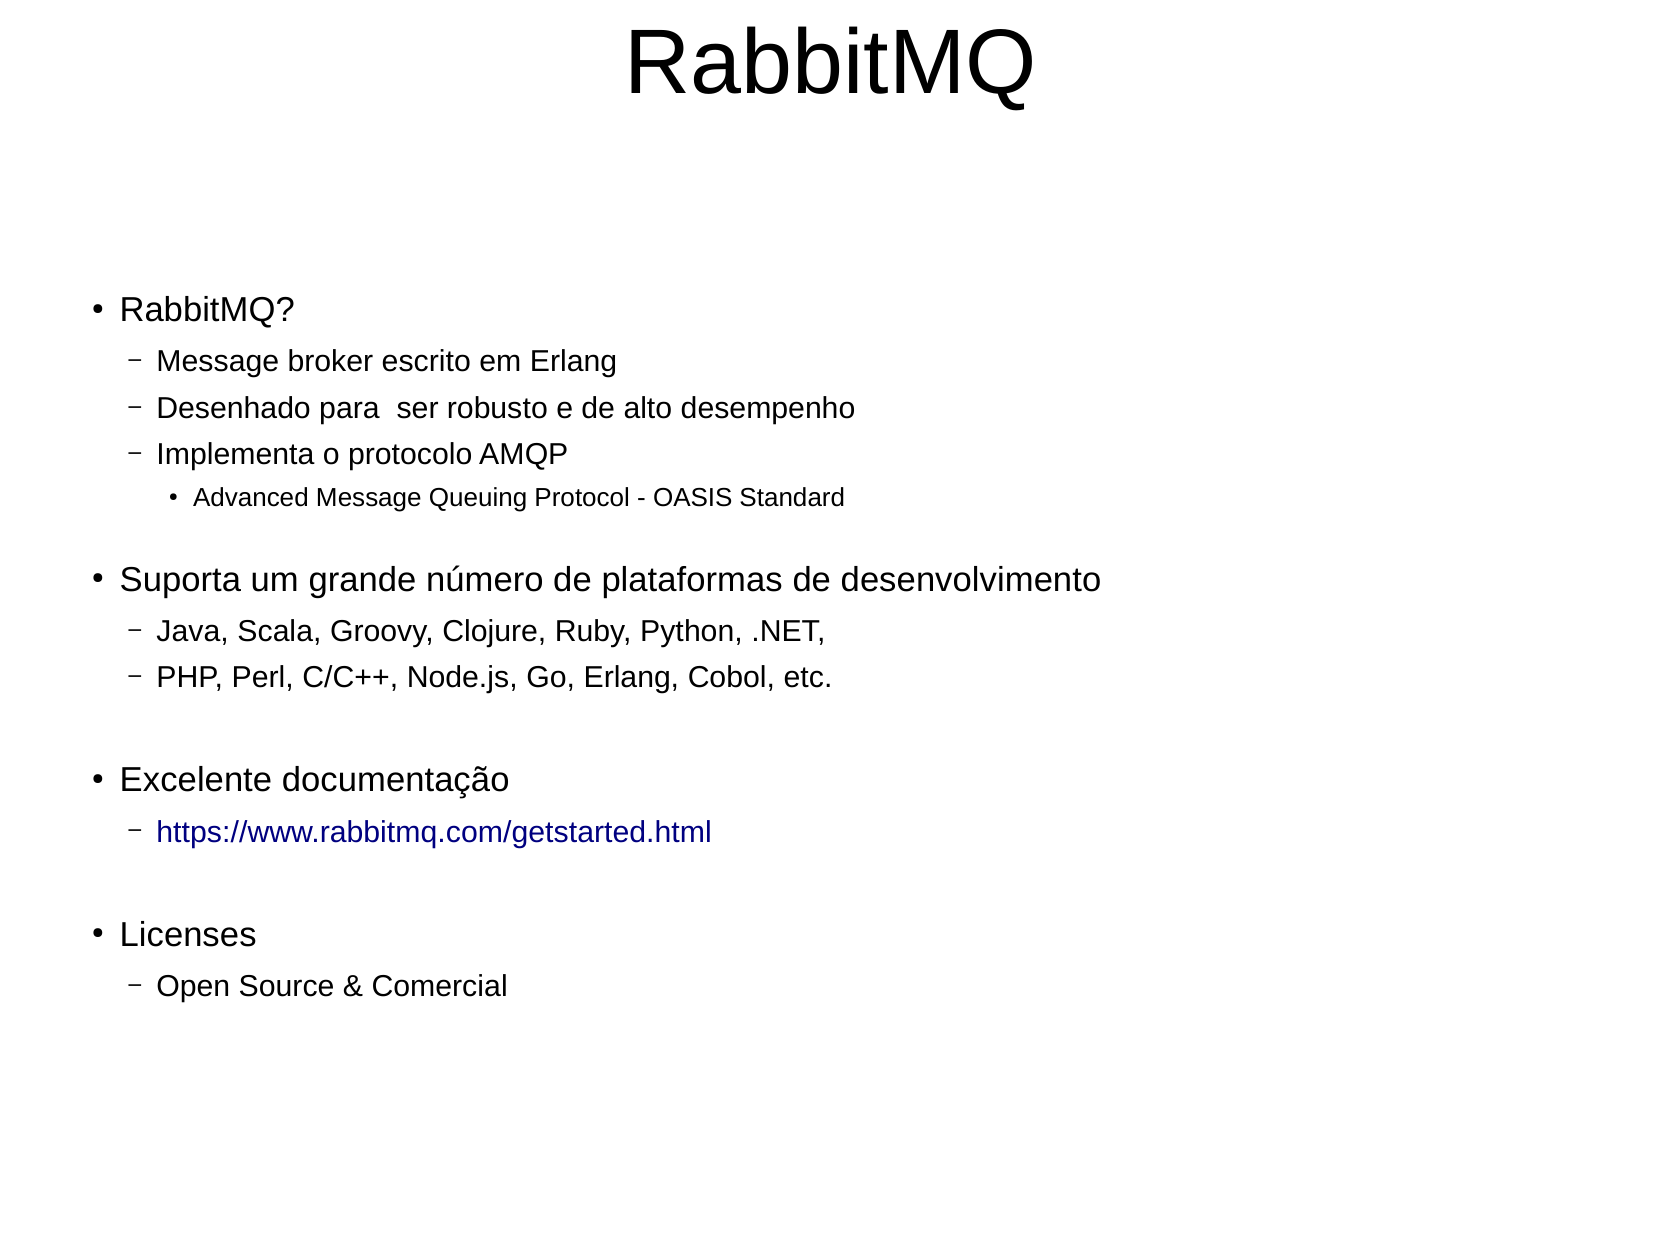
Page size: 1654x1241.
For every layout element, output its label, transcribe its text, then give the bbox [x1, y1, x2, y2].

title RabbitMQ [86, 0, 1576, 136]
list RabbitMQ? Message broker escrito em Erlang Desenhado para ser robusto e de alto desempenho Implementa o protocolo AMQP Advanced Message Queuing Protocol - OASIS Standard Suporta um grande número de plataformas de desenvolvimento Java, Scala, Groovy, Clojure, Ruby, Python, .NET, PHP, Perl, C/C++, Node.js, Go, Erlang, Cobol, etc. Excelente documentação https://www.rabbitmq.com/getstarted.html Licenses Open Source & Comercial [82, 290, 1571, 1010]
